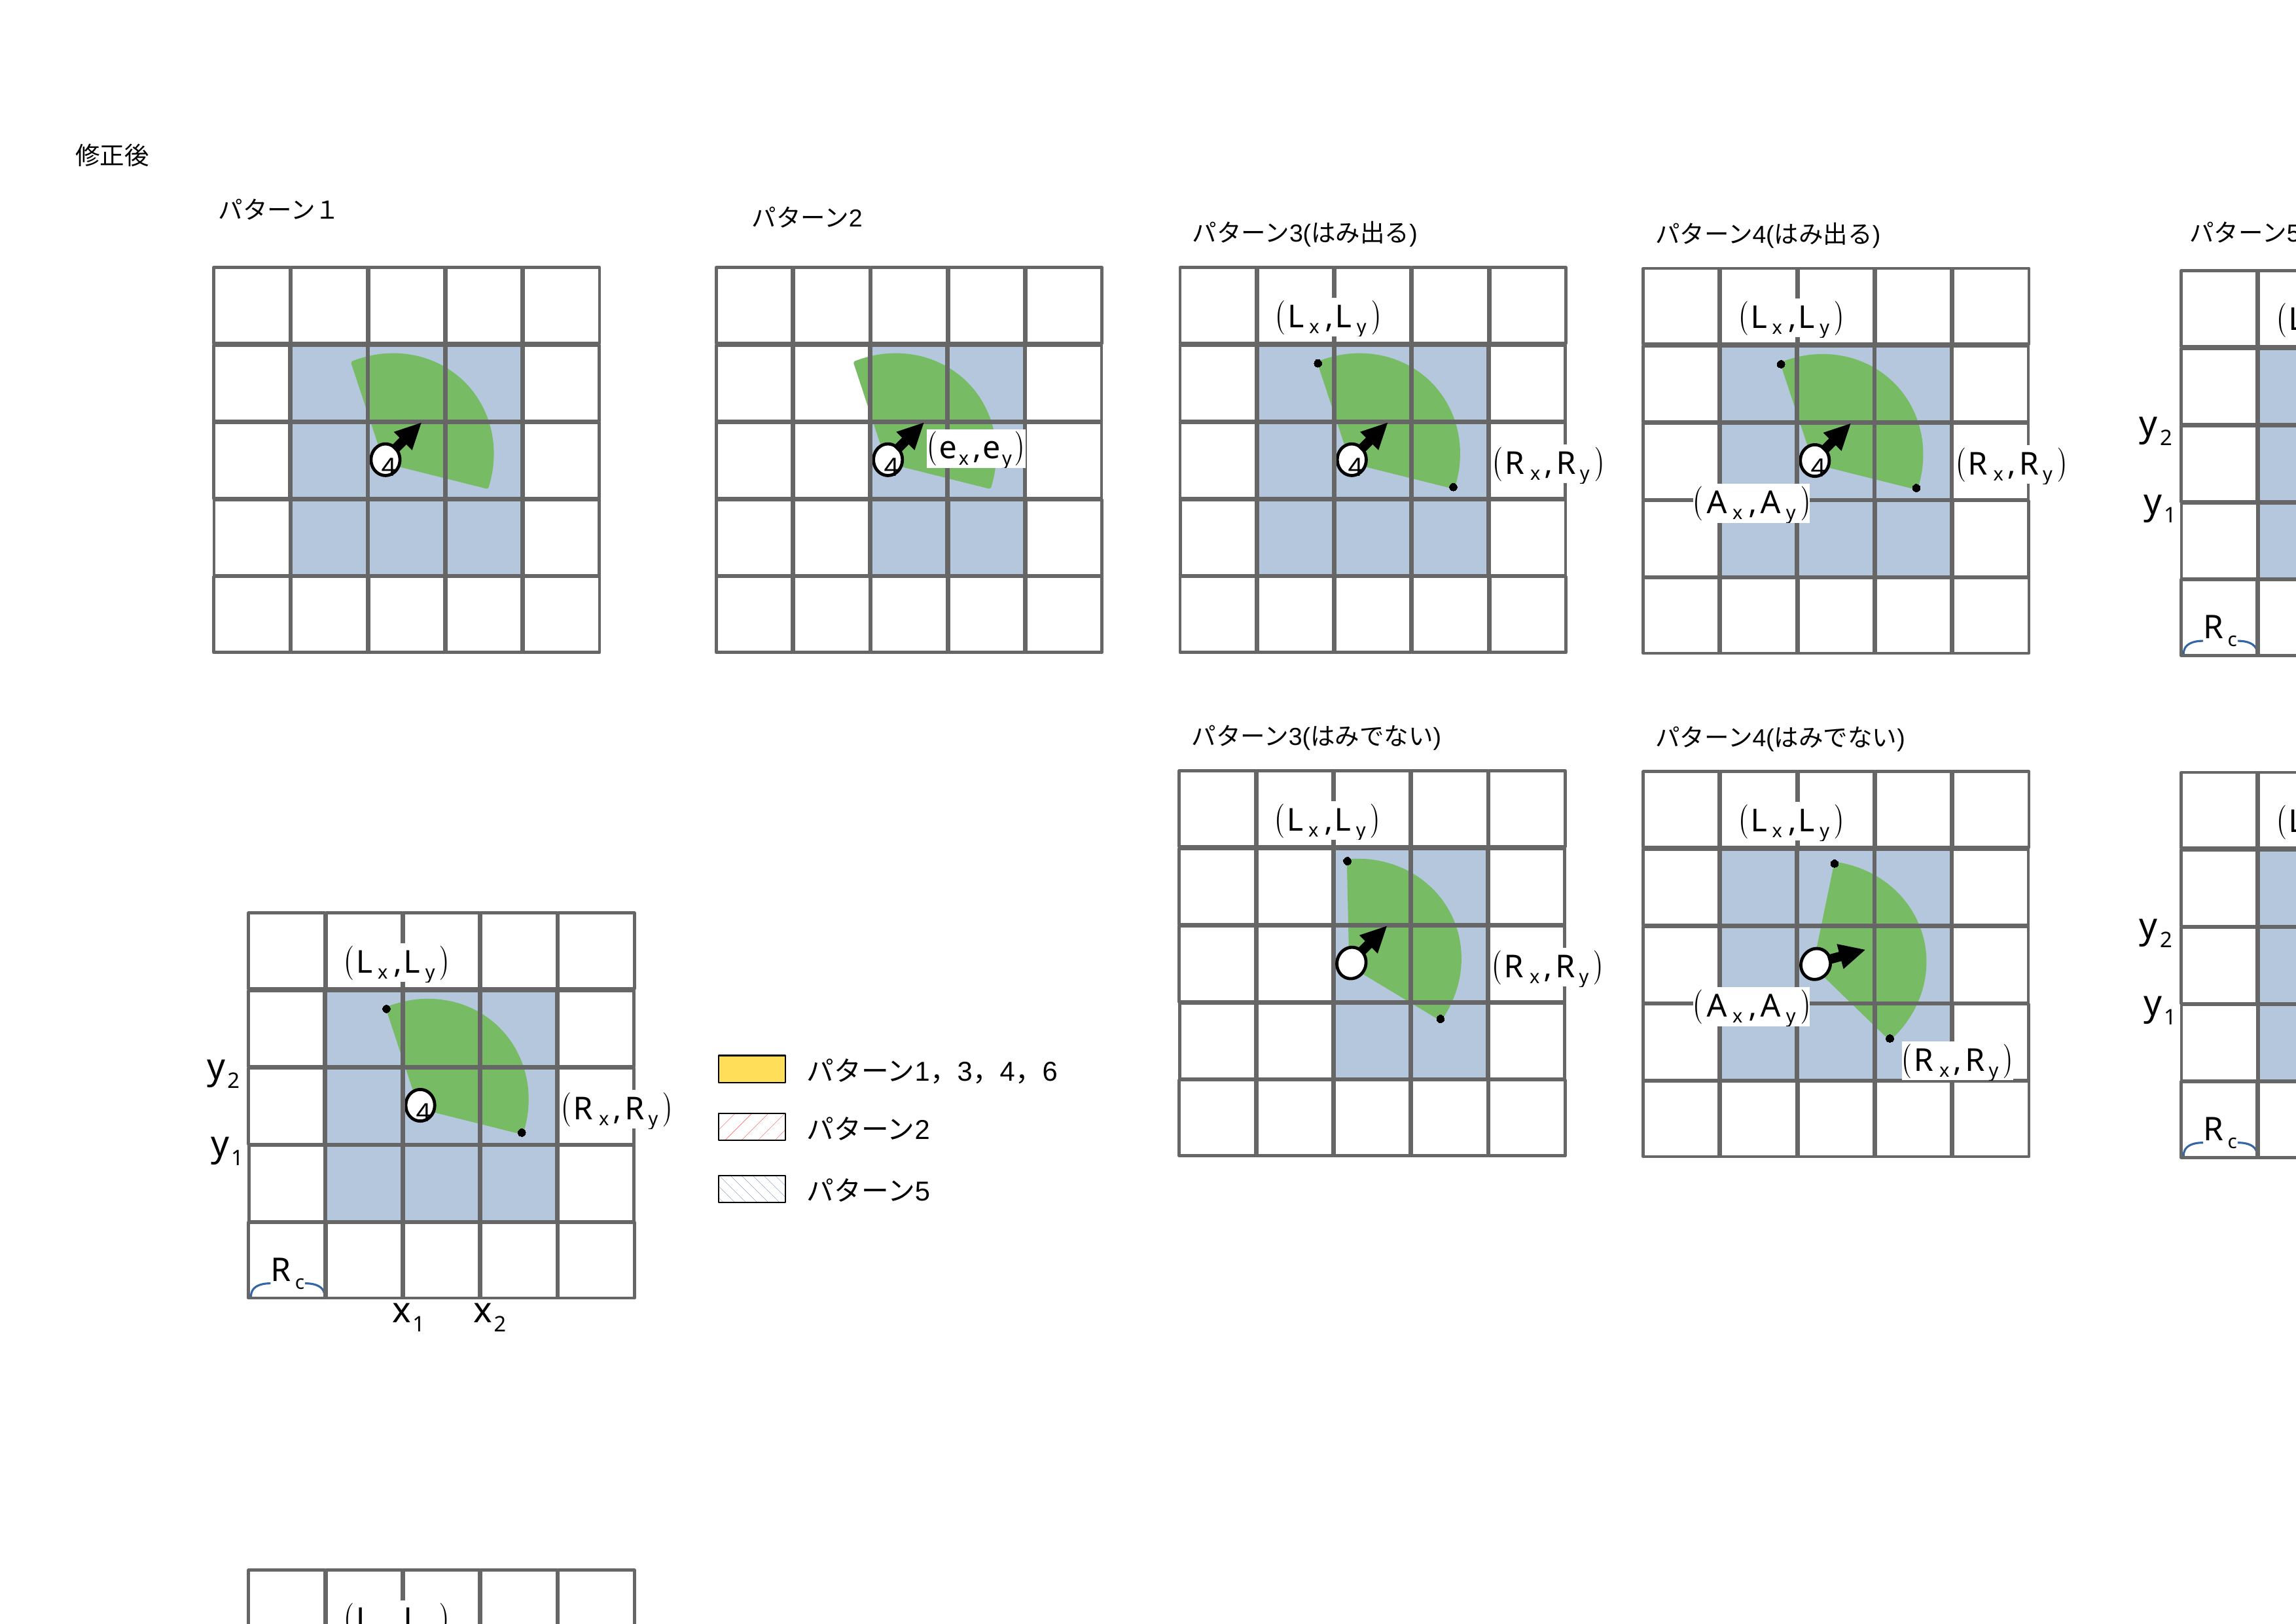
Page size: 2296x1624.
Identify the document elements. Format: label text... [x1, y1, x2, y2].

text_box パターン2 [742, 193, 874, 231]
text_box [1259, 424, 1332, 497]
text_box [1877, 1005, 1950, 1079]
chart [561, 1090, 673, 1129]
text_box [1259, 347, 1332, 420]
text_box [1259, 501, 1332, 574]
text_box [1722, 928, 1795, 987]
text_box [370, 347, 443, 420]
text_box [950, 501, 1023, 574]
text_box ４ [1333, 442, 1370, 478]
text_box [872, 424, 945, 497]
text_box [1722, 425, 1795, 484]
chart [482, 1291, 507, 1297]
chart [1492, 948, 1604, 987]
text_box [1414, 347, 1486, 420]
text_box ４ [1796, 444, 1833, 478]
text_box [250, 1572, 323, 1624]
text_box 修正後 [65, 131, 174, 194]
chart [344, 1600, 450, 1624]
text_box ４ [402, 1088, 439, 1123]
chart [1956, 445, 2068, 484]
chart [2203, 1111, 2239, 1151]
text_box パターン5 [797, 1164, 951, 1214]
text_box [950, 468, 1023, 497]
text_box [1876, 348, 1950, 420]
text_box [1799, 928, 1873, 1001]
text_box [370, 424, 415, 442]
text_box [1413, 1005, 1486, 1077]
text_box [560, 1572, 633, 1624]
chart [1738, 298, 1844, 338]
chart [1901, 1041, 2013, 1081]
text_box [1799, 425, 1873, 498]
chart [2276, 300, 2296, 340]
text_box [448, 501, 520, 574]
chart [1693, 987, 1810, 1026]
text_box ４ [367, 442, 404, 478]
text_box [370, 424, 443, 497]
text_box [950, 347, 1023, 420]
text_box パターン5 [2179, 208, 2296, 246]
chart [2137, 405, 2174, 448]
text_box パターン2 [797, 1102, 940, 1152]
text_box パターン１ [208, 185, 351, 220]
text_box [293, 424, 366, 497]
chart [1492, 444, 1604, 484]
text_box [1722, 1026, 1795, 1079]
text_box [2260, 427, 2296, 500]
text_box [1336, 928, 1408, 1000]
chart [1693, 484, 1810, 523]
text_box [448, 424, 520, 497]
text_box [1722, 348, 1795, 420]
text_box [1799, 502, 1873, 575]
text_box [2260, 929, 2296, 1002]
chart [1738, 801, 1844, 841]
text_box [2260, 505, 2296, 577]
text_box [1876, 425, 1950, 498]
text_box パターン1，3，4，6 [797, 1044, 1079, 1094]
text_box [2260, 350, 2296, 423]
text_box [872, 424, 917, 442]
text_box [1799, 425, 1844, 444]
text_box [448, 347, 520, 420]
chart [927, 429, 1026, 468]
text_box パターン3(はみでない) [1181, 712, 1452, 749]
chart [2276, 802, 2296, 842]
text_box パターン4(はみでない) [1645, 713, 1916, 750]
text_box [370, 501, 443, 574]
chart [270, 1252, 306, 1291]
text_box [181, 897, 1105, 1361]
text_box [950, 424, 1023, 429]
text_box [293, 501, 366, 574]
text_box [1799, 851, 1873, 924]
text_box [1414, 501, 1486, 574]
text_box [1876, 851, 1950, 924]
text_box [872, 347, 945, 420]
text_box [872, 501, 945, 574]
text_box [482, 1572, 556, 1624]
text_box [2260, 852, 2296, 925]
chart [2137, 907, 2174, 950]
text_box [1336, 347, 1409, 420]
chart [344, 943, 450, 983]
text_box [328, 1572, 401, 1624]
text_box [1413, 928, 1486, 1000]
text_box [1876, 928, 1950, 1001]
text_box [1722, 523, 1795, 575]
chart [2141, 984, 2178, 1027]
text_box [1336, 424, 1409, 497]
chart [1274, 801, 1380, 840]
text_box [1413, 850, 1486, 923]
text_box [405, 1572, 478, 1624]
text_box [1799, 1005, 1873, 1079]
text_box ４ [869, 442, 906, 478]
chart [471, 1291, 478, 1297]
text_box [2260, 1006, 2296, 1079]
text_box パターン3(はみ出る) [1183, 208, 1429, 246]
chart [1275, 297, 1382, 336]
text_box [1336, 501, 1409, 574]
text_box [1336, 850, 1408, 923]
text_box [1414, 424, 1486, 497]
text_box [1336, 1005, 1408, 1077]
text_box [181, 1554, 1105, 1624]
text_box [855, 359, 868, 400]
chart [204, 1047, 242, 1091]
chart [2141, 482, 2178, 525]
text_box パターン4(はみ出る) [1645, 209, 1892, 247]
chart [2203, 609, 2239, 649]
text_box [1799, 348, 1873, 420]
text_box [1877, 502, 1950, 575]
text_box [1722, 851, 1795, 924]
text_box [293, 347, 366, 420]
chart [208, 1125, 245, 1168]
text_box [1336, 424, 1381, 442]
chart [390, 1291, 426, 1334]
chart [471, 1299, 507, 1334]
